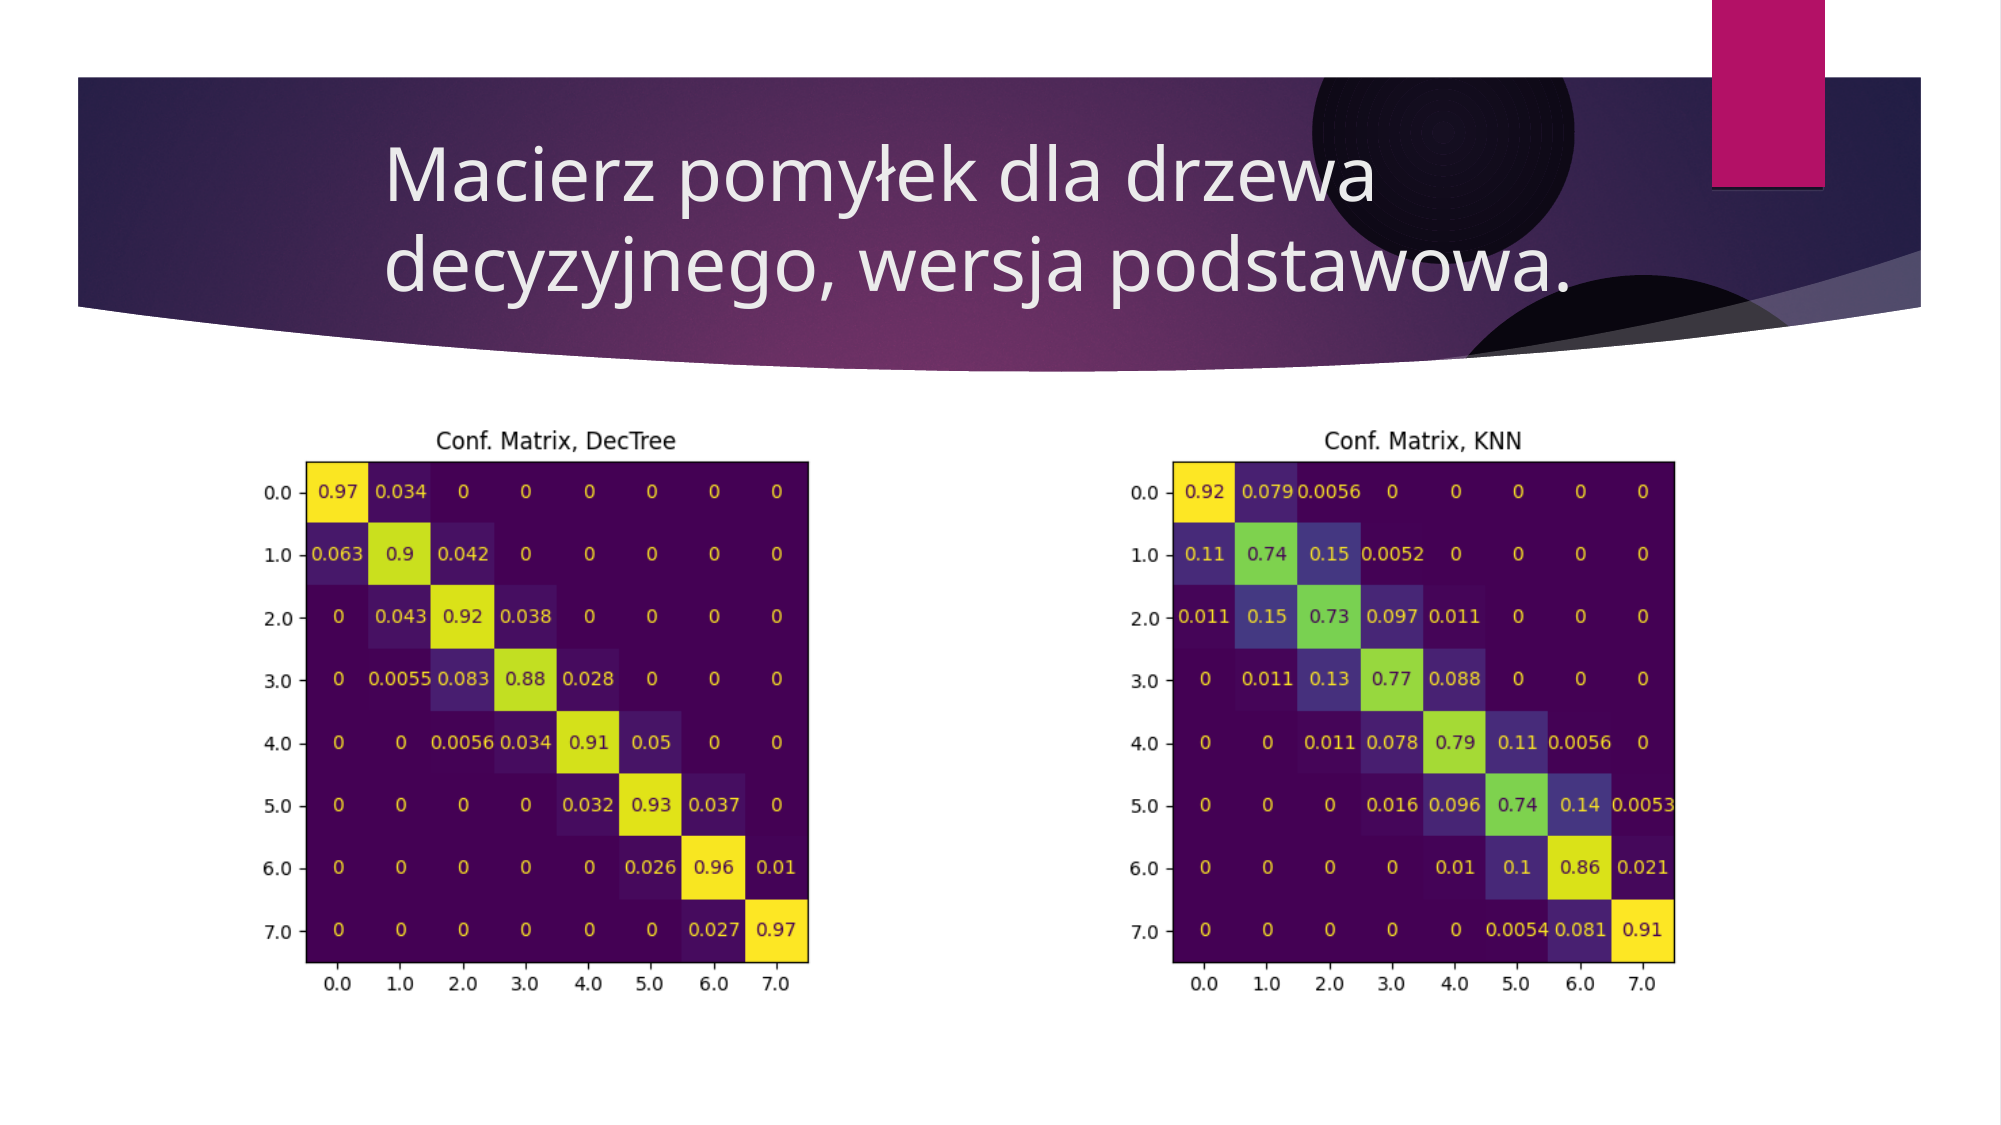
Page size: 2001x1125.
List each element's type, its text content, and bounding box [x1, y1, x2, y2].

title Macierz pomyłek dla drzewa decyzyjnego, wersja podstawowa. [260, 119, 1698, 288]
picture [112, 383, 1846, 1034]
